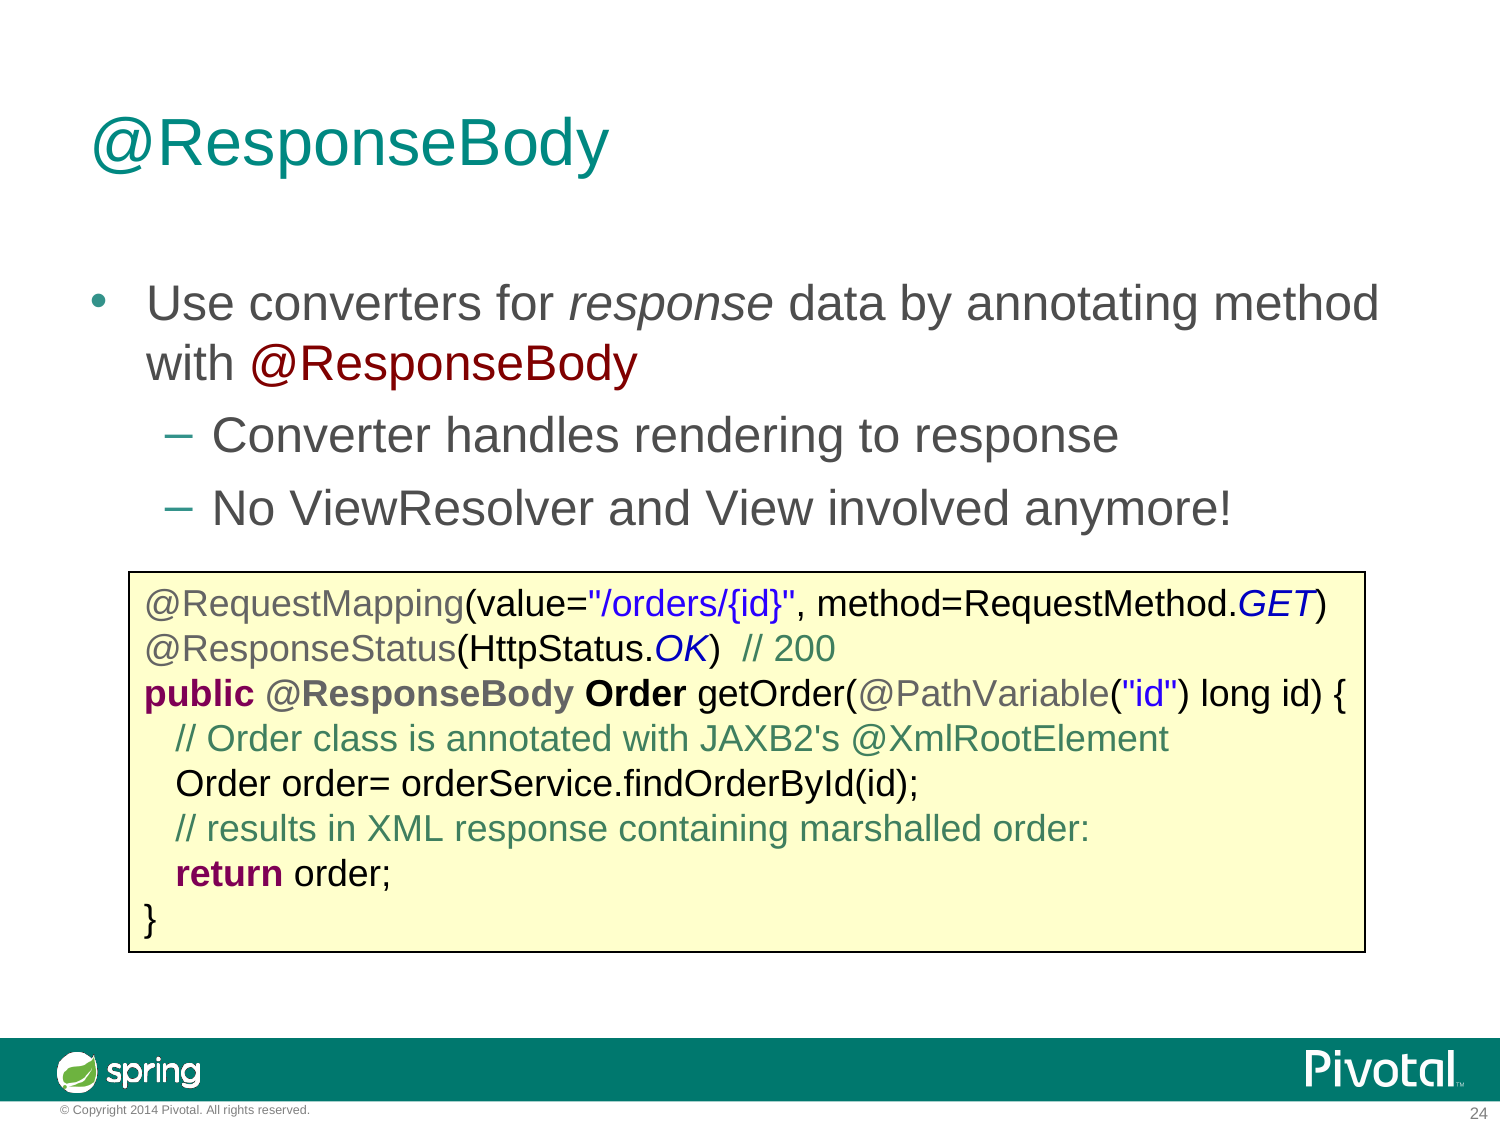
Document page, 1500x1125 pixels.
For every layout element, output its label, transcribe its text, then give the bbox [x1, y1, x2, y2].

text_box @RequestMapping(value="/orders/{id}", method=RequestMethod.GET) @ResponseStatus(HttpStatus.OK) // 200 public @ResponseBody Order getOrder(@PathVariable("id") long id) { // Order class is annotated with JAXB2's @XmlRootElement Order order= orderService.findOrderById(id); // results in XML response containing marshalled order: return order; } [129, 571, 1365, 952]
picture [32, 1041, 210, 1103]
title @ResponseBody [75, 45, 1426, 233]
picture [1306, 1050, 1464, 1087]
list Use converters for response data by annotating method with @ResponseBody Converter handles rendering to response No ViewResolver and View involved anymore! [75, 262, 1426, 1005]
